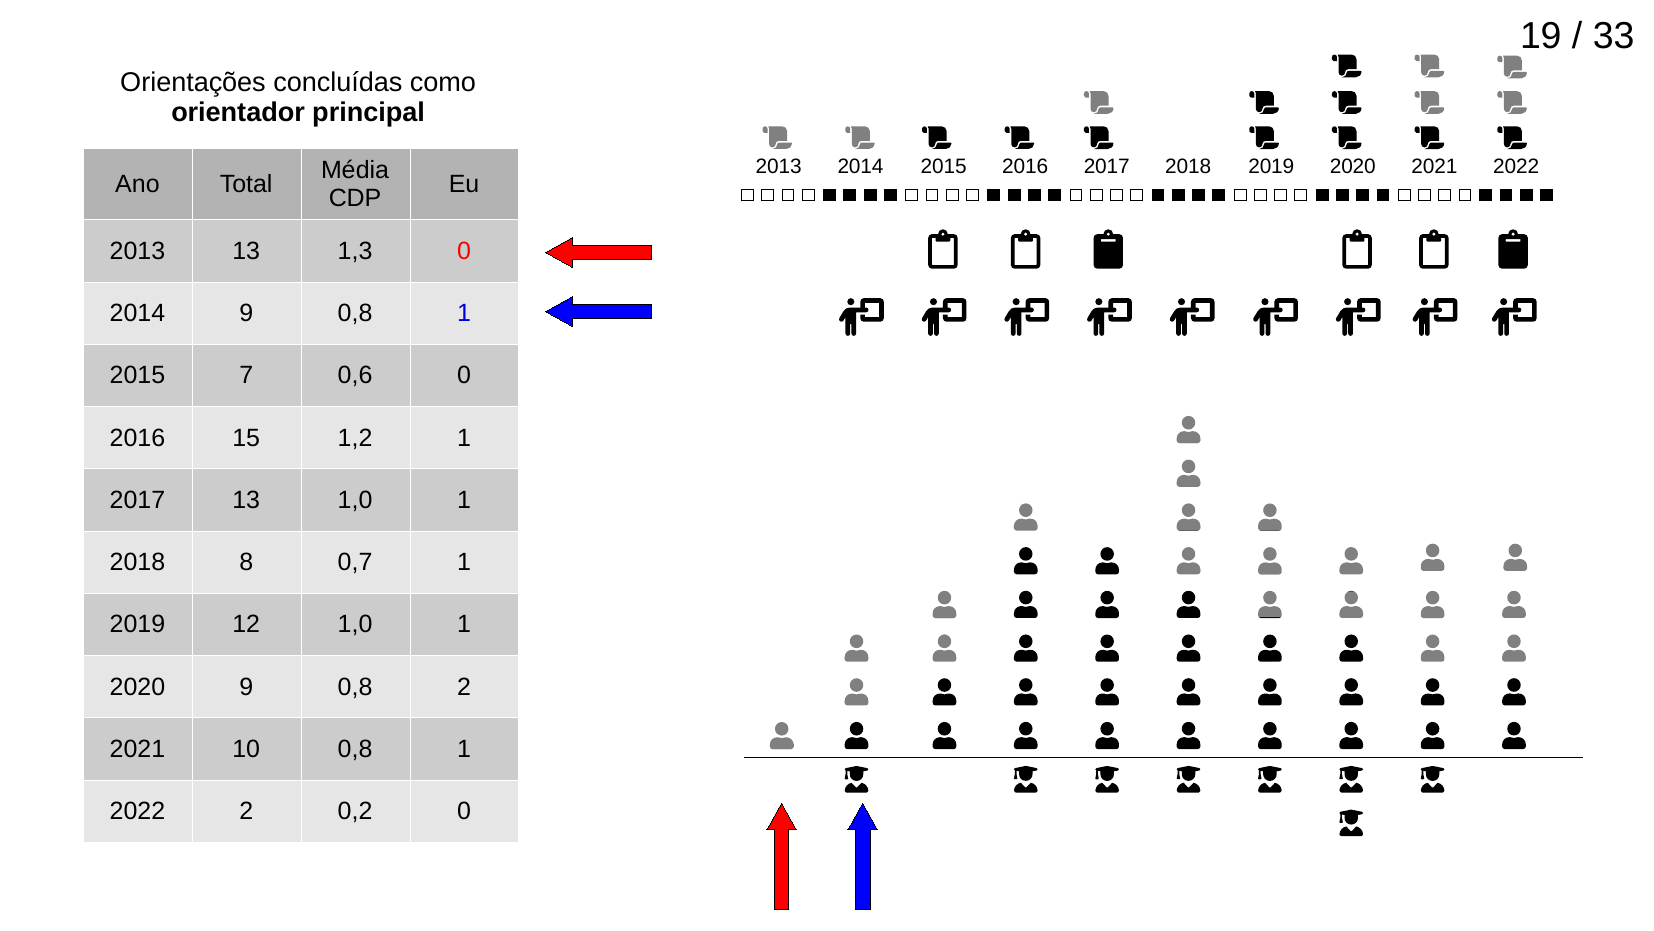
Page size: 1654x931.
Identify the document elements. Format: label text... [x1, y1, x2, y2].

text_box [1438, 189, 1451, 201]
picture [1095, 590, 1119, 619]
picture [1258, 721, 1282, 750]
table_cell 1 [411, 283, 518, 344]
text_box [1540, 189, 1553, 201]
picture [1167, 298, 1215, 336]
text_box [1420, 590, 1446, 619]
text_box [1192, 189, 1205, 201]
picture [844, 766, 869, 793]
text_box [926, 189, 938, 201]
text_box [741, 189, 754, 201]
picture [1502, 678, 1526, 706]
picture [1013, 678, 1038, 706]
picture [1013, 634, 1038, 662]
text_box [1174, 546, 1201, 576]
picture [1095, 721, 1119, 750]
text_box [1377, 189, 1389, 201]
table_cell 2016 [84, 407, 192, 468]
picture [928, 229, 958, 269]
table_cell 1 [411, 469, 518, 531]
table_cell 2015 [84, 345, 192, 406]
text_box [766, 803, 797, 910]
text_box [1274, 189, 1287, 201]
table_cell 0,2 [302, 781, 410, 842]
table_cell 2013 [84, 220, 192, 282]
table_cell 0,8 [302, 283, 410, 344]
picture [1258, 766, 1282, 793]
table_header Total [193, 149, 301, 219]
picture [1258, 678, 1282, 706]
text_box [1174, 501, 1201, 531]
picture [1176, 634, 1201, 662]
picture [1176, 590, 1201, 618]
text_box 2022 [1478, 147, 1555, 186]
picture [1176, 765, 1201, 793]
text_box [905, 189, 918, 201]
text_box 2020 [1315, 147, 1391, 186]
text_box 2014 [822, 147, 899, 186]
table_cell 1 [411, 594, 518, 655]
text_box [1172, 189, 1185, 201]
table_cell 0 [411, 781, 518, 842]
text_box [1028, 189, 1041, 201]
picture [1095, 547, 1119, 575]
text_box [1413, 46, 1446, 82]
text_box [1234, 189, 1247, 201]
picture [1331, 89, 1362, 116]
picture [1420, 766, 1445, 793]
table_cell 0 [411, 345, 518, 406]
text_box [1254, 189, 1267, 201]
picture [1250, 298, 1299, 336]
picture [1249, 124, 1279, 151]
table_cell 1,0 [302, 594, 410, 655]
text_box [1459, 189, 1471, 201]
table_cell 12 [193, 594, 301, 655]
picture [1331, 124, 1362, 151]
table_cell 9 [193, 283, 301, 344]
picture [1258, 634, 1282, 662]
picture [1339, 678, 1364, 706]
text_box [1257, 545, 1284, 575]
picture [1249, 89, 1279, 116]
table_cell 7 [193, 345, 301, 406]
text_box [1083, 83, 1115, 119]
table_cell 0,8 [302, 656, 410, 717]
text_box [1130, 189, 1143, 201]
picture [1083, 124, 1114, 151]
picture [1414, 124, 1445, 151]
text_box [1338, 591, 1365, 621]
text_box [1501, 590, 1528, 619]
text_box Orientações concluídas como orientador principal [105, 59, 500, 135]
text_box 2018 [1150, 147, 1227, 186]
table_cell 0,7 [302, 532, 410, 593]
picture [1004, 124, 1035, 151]
text_box [1336, 189, 1349, 201]
table_cell 9 [193, 656, 301, 717]
text_box [946, 189, 959, 201]
table_cell 0,6 [302, 345, 410, 406]
text_box [844, 633, 871, 663]
text_box [987, 189, 1000, 201]
picture [919, 298, 967, 336]
table_cell 1,2 [302, 407, 410, 468]
text_box [1013, 502, 1040, 532]
text_box 2021 [1396, 147, 1473, 186]
text_box [1110, 189, 1123, 201]
text_box [931, 634, 958, 664]
picture [1013, 590, 1038, 618]
picture [1333, 298, 1381, 336]
picture [1419, 229, 1449, 269]
picture [1502, 721, 1526, 750]
picture [1095, 634, 1119, 662]
text_box [545, 296, 652, 327]
text_box [1294, 189, 1307, 201]
text_box [1090, 189, 1103, 201]
picture [922, 124, 952, 151]
table_cell 2017 [84, 469, 192, 531]
table_cell 2018 [84, 532, 192, 593]
picture [1342, 229, 1372, 269]
picture [1013, 765, 1038, 793]
table_cell 1 [411, 407, 518, 468]
picture [1498, 229, 1528, 269]
text_box [844, 118, 876, 155]
text_box [847, 803, 878, 910]
text_box [843, 189, 856, 201]
text_box [761, 189, 774, 201]
text_box [1152, 189, 1164, 201]
text_box [844, 677, 871, 707]
text_box [1398, 189, 1411, 201]
text_box [1420, 542, 1446, 572]
picture [1331, 52, 1362, 79]
picture [1420, 721, 1445, 750]
text_box [761, 118, 794, 155]
text_box [931, 589, 958, 619]
text_box [802, 189, 815, 201]
text_box [1418, 189, 1431, 201]
text_box [1048, 189, 1061, 201]
table_cell 0 [411, 220, 518, 282]
text_box [1174, 458, 1201, 488]
picture [844, 721, 869, 750]
text_box [884, 189, 897, 201]
table_cell 1 [411, 532, 518, 593]
text_box [1212, 189, 1225, 201]
table_cell 0,8 [302, 718, 410, 780]
text_box 2013 [740, 147, 817, 186]
picture [1420, 678, 1445, 706]
text_box [1338, 547, 1365, 576]
text_box [864, 189, 877, 201]
text_box [545, 237, 652, 268]
picture [1013, 721, 1038, 750]
text_box [1501, 634, 1528, 663]
table_cell 1 [411, 718, 518, 780]
text_box [782, 189, 794, 201]
table_cell 2022 [84, 781, 192, 842]
text_box 2019 [1233, 147, 1310, 186]
picture [1339, 765, 1364, 793]
table_cell 2 [411, 656, 518, 717]
picture [1176, 678, 1201, 706]
table_cell 13 [193, 220, 301, 282]
text_box [1316, 189, 1329, 201]
picture [1410, 298, 1458, 336]
table_cell 13 [193, 469, 301, 531]
text_box [1500, 189, 1512, 201]
picture [1095, 766, 1119, 793]
picture [1497, 124, 1527, 151]
picture [1013, 547, 1038, 575]
table_cell 2019 [84, 594, 192, 655]
text_box 2015 [905, 147, 982, 186]
picture [932, 678, 957, 706]
text_box [1070, 189, 1082, 201]
text_box [1257, 588, 1284, 618]
text_box [1413, 83, 1446, 119]
table_cell 1,0 [302, 469, 410, 531]
table_cell 2021 [84, 718, 192, 780]
picture [1001, 298, 1050, 336]
picture [1176, 721, 1201, 750]
text_box [1257, 501, 1284, 531]
table_cell 1,3 [302, 220, 410, 282]
text_box [1520, 189, 1533, 201]
picture [1339, 721, 1364, 750]
text_box 2016 [987, 147, 1064, 186]
picture [836, 298, 884, 336]
text_box 2017 [1068, 147, 1145, 186]
text_box [1356, 189, 1369, 201]
picture [1339, 809, 1364, 837]
picture [1010, 229, 1041, 269]
text_box [1008, 189, 1021, 201]
text_box [1496, 47, 1529, 119]
table_cell 2020 [84, 656, 192, 717]
table_header Média CDP [302, 149, 410, 219]
text_box [823, 189, 836, 201]
picture [1339, 634, 1364, 662]
picture [1095, 678, 1119, 706]
text_box [767, 720, 794, 750]
text_box [1174, 414, 1201, 444]
picture [1084, 298, 1132, 336]
table_header Eu [411, 149, 518, 219]
table_cell 10 [193, 718, 301, 780]
table_cell 2014 [84, 283, 192, 344]
picture [932, 721, 957, 750]
table_cell 8 [193, 532, 301, 593]
text_box [966, 189, 979, 201]
table_header Ano [84, 149, 192, 219]
table_cell 15 [193, 407, 301, 468]
text_box [1502, 542, 1529, 572]
picture [1489, 298, 1537, 336]
text_box <number> / 33 [1375, 0, 1654, 71]
text_box [1479, 189, 1492, 201]
text_box [1420, 634, 1446, 663]
table_cell 2 [193, 781, 301, 842]
picture [1093, 229, 1124, 269]
